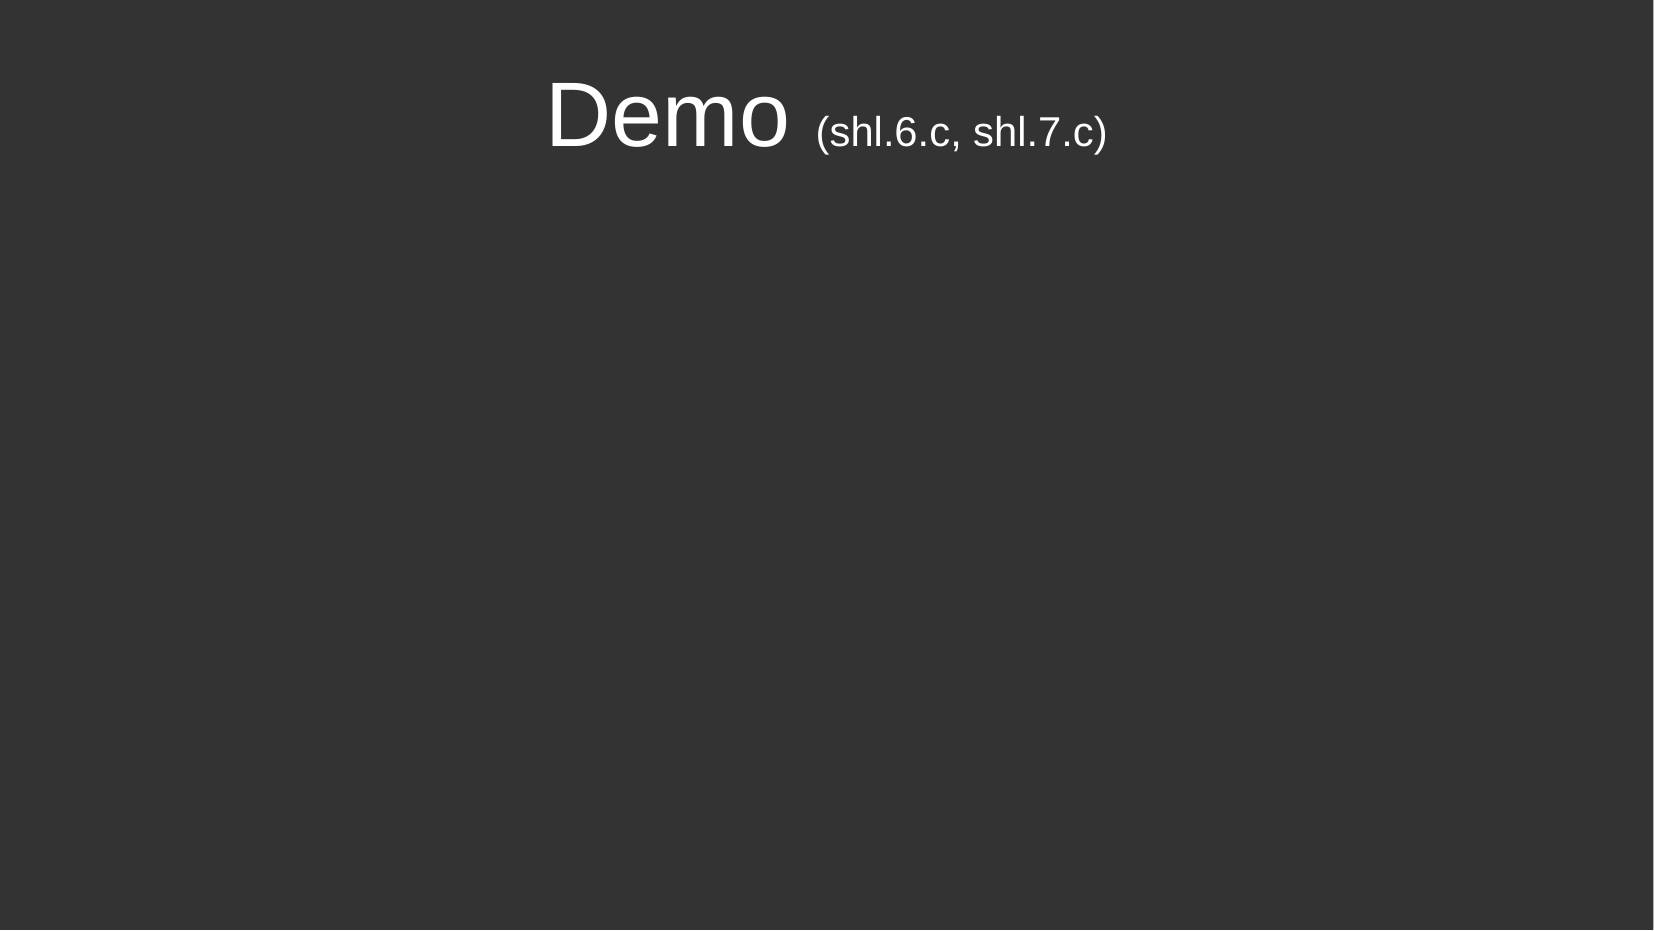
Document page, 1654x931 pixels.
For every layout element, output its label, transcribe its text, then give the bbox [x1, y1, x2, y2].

title Demo (shl.6.c, shl.7.c) [82, 37, 1571, 193]
